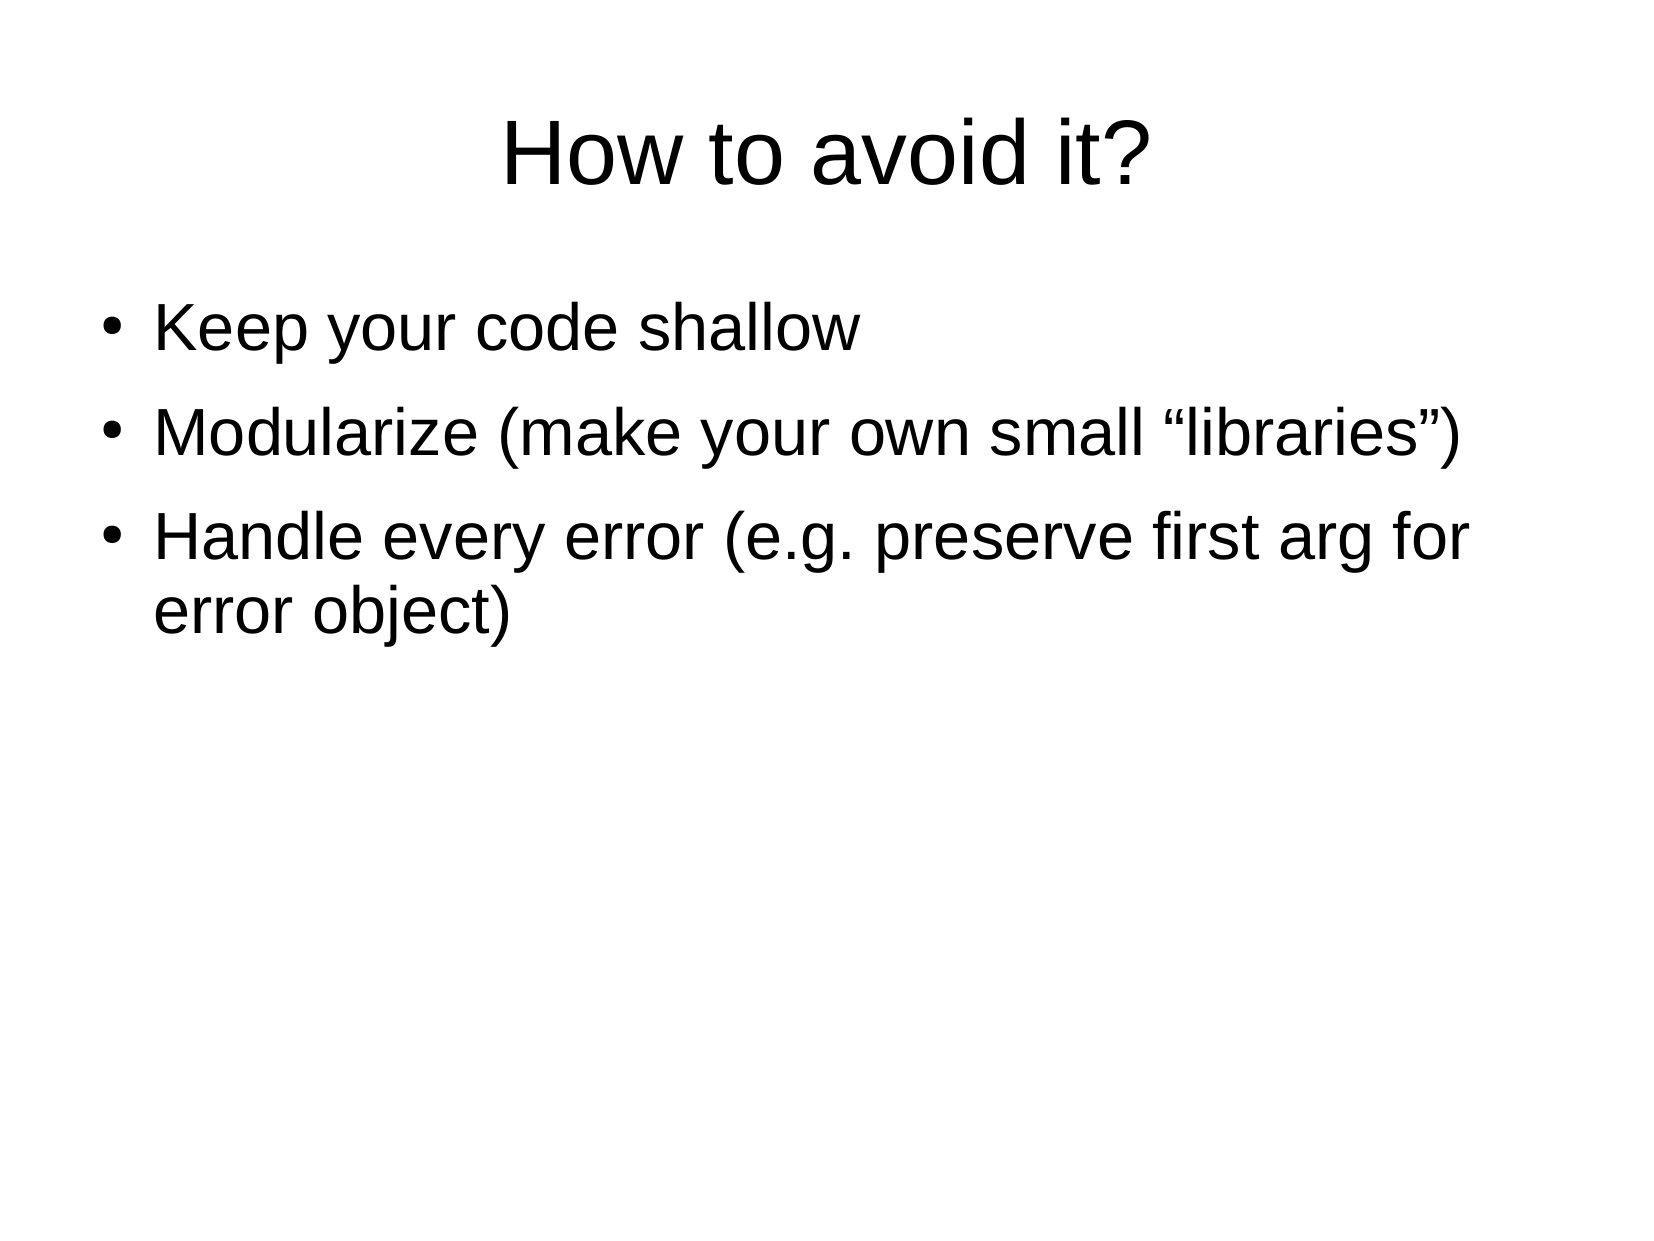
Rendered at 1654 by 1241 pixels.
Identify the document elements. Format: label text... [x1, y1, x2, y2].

list Keep your code shallow Modularize (make your own small “libraries”) Handle every error (e.g. preserve first arg for error object) [82, 290, 1571, 1010]
title How to avoid it? [82, 49, 1571, 257]
